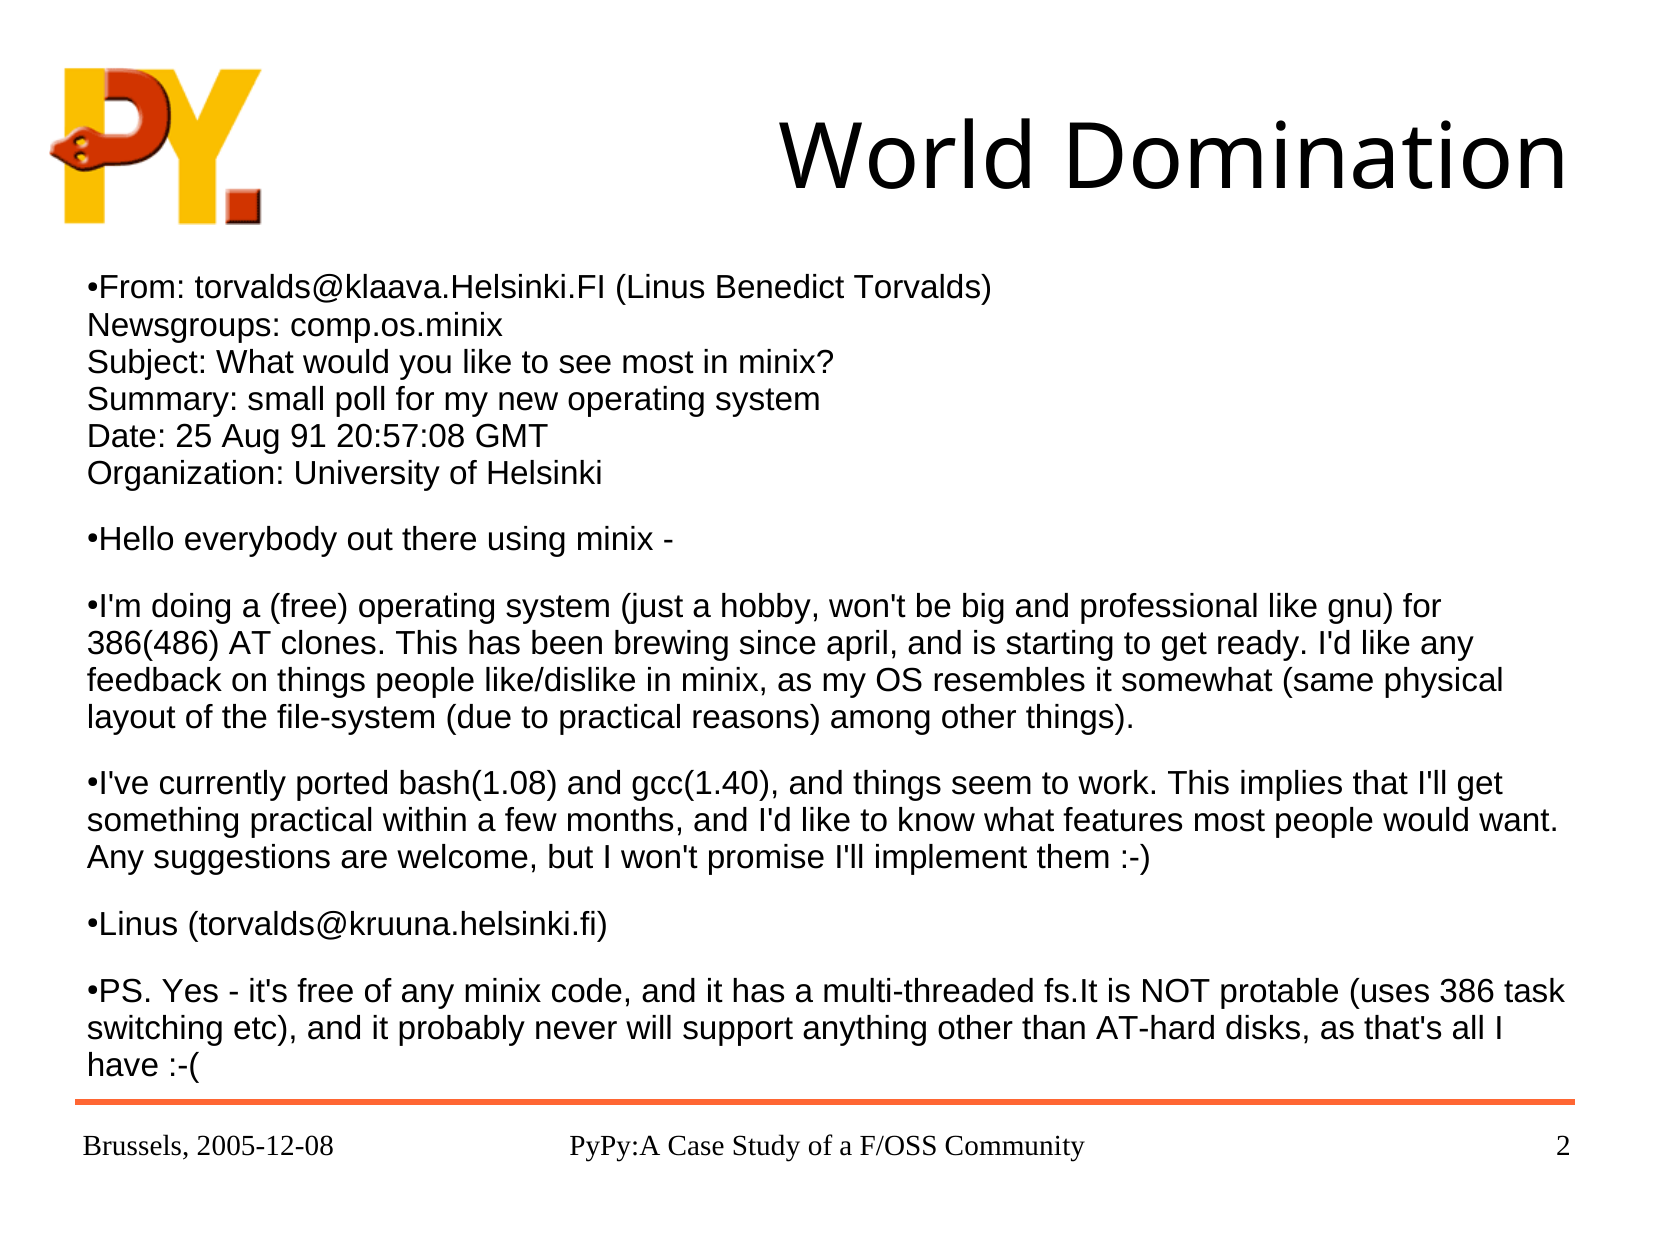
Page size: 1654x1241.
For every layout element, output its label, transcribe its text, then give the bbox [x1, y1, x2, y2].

title World Domination [337, 49, 1571, 257]
picture [49, 67, 263, 225]
list From: torvalds@klaava.Helsinki.FI (Linus Benedict Torvalds) Newsgroups: comp.os.minix Subject: What would you like to see most in minix? Summary: small poll for my new operating system Date: 25 Aug 91 20:57:08 GMT Organization: University of Helsinki Hello everybody out there using minix - I'm doing a (free) operating system (just a hobby, won't be big and professional like gnu) for 386(486) AT clones. This has been brewing since april, and is starting to get ready. I'd like any feedback on things people like/dislike in minix, as my OS resembles it somewhat (same physical layout of the file-system (due to practical reasons) among other things). I've currently ported bash(1.08) and gcc(1.40), and things seem to work. This implies that I'll get something practical within a few months, and I'd like to know what features most people would want. Any suggestions are welcome, but I won't promise I'll implement them :-) Linus (torvalds@kruuna.helsinki.fi) PS. Yes - it's free of any minix code, and it has a multi-threaded fs.It is NOT protable (uses 386 task switching etc), and it probably never will support anything other than AT-hard disks, as that's all I have :-( [86, 268, 1576, 1088]
